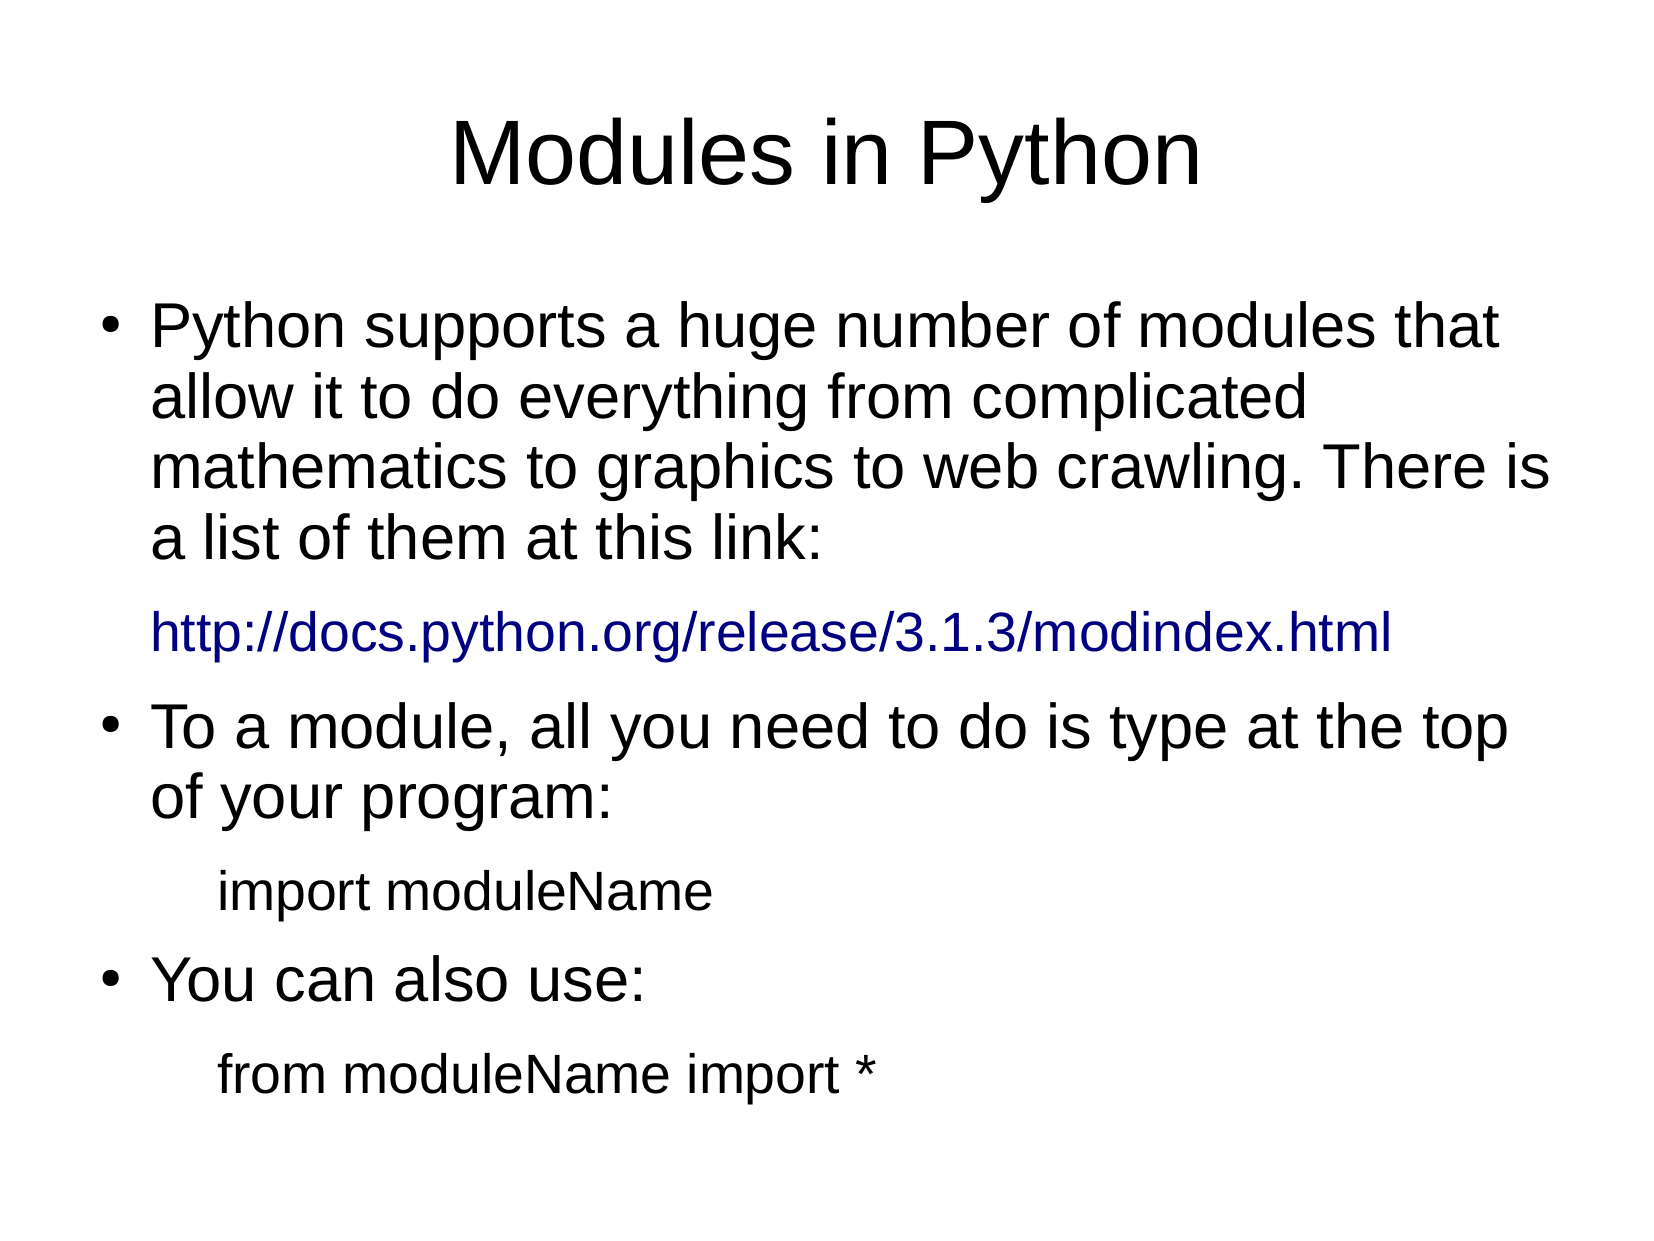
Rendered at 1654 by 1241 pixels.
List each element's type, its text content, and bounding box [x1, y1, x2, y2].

list Python supports a huge number of modules that allow it to do everything from complicated mathematics to graphics to web crawling. There is a list of them at this link: http://docs.python.org/release/3.1.3/modindex.html To a module, all you need to do is type at the top of your program: import moduleName You can also use: from moduleName import * [82, 290, 1571, 1109]
title Modules in Python [82, 49, 1571, 257]
